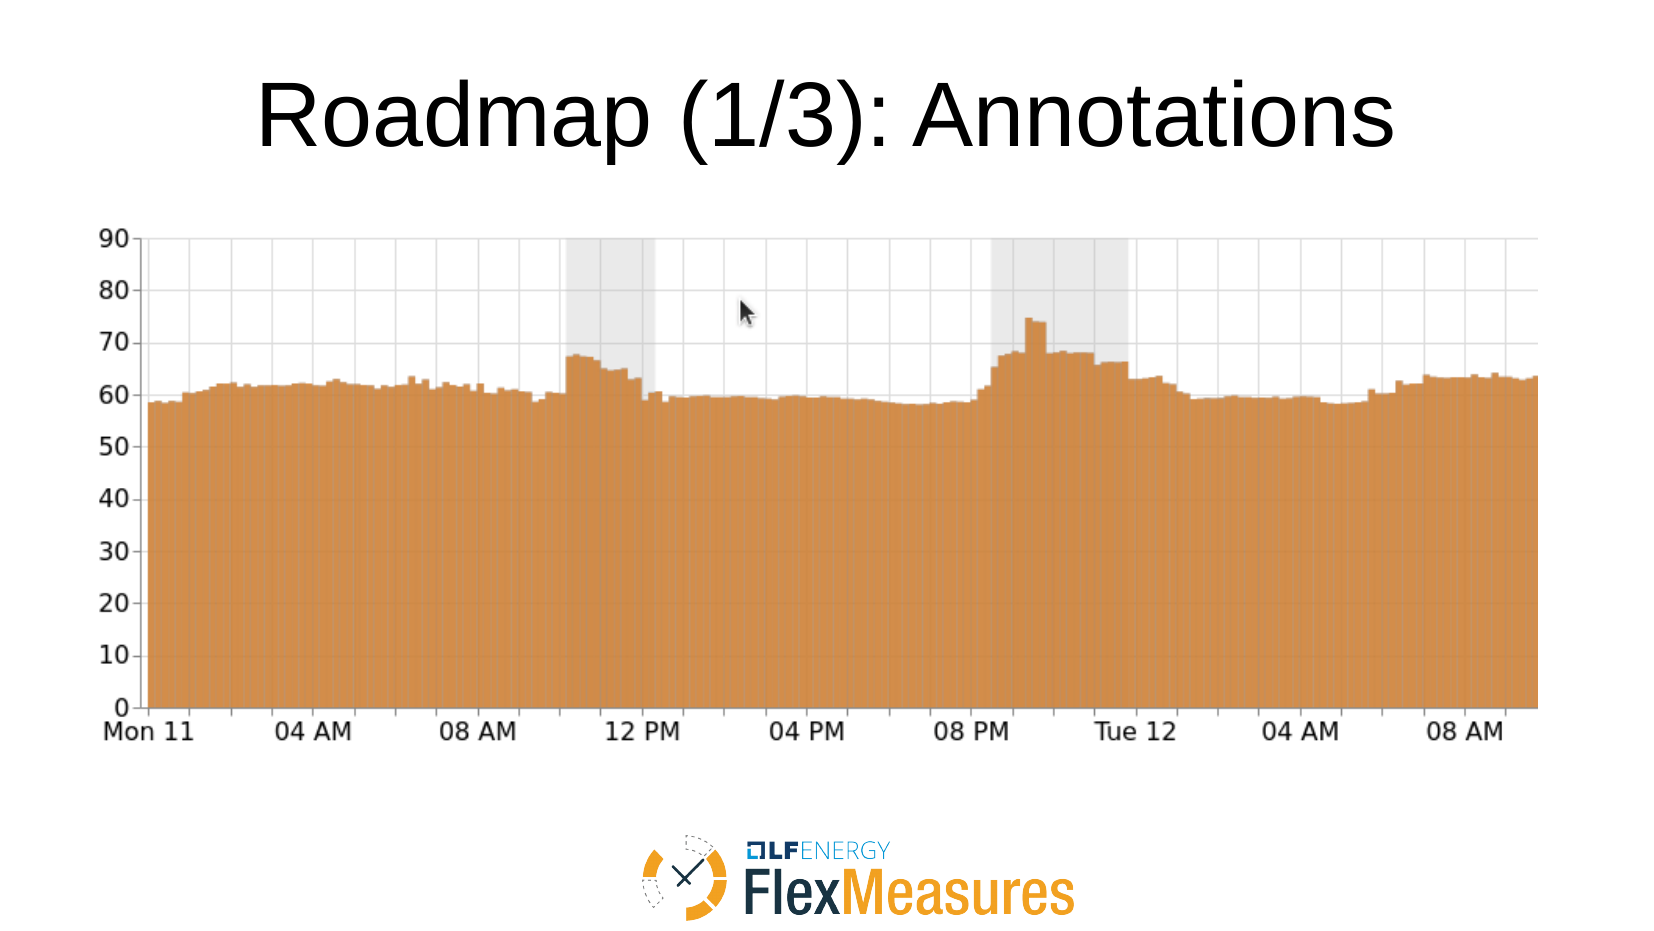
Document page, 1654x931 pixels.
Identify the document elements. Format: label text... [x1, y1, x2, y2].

picture [642, 835, 1074, 921]
title Roadmap (1/3): Annotations [82, 37, 1571, 193]
picture [95, 221, 1538, 826]
